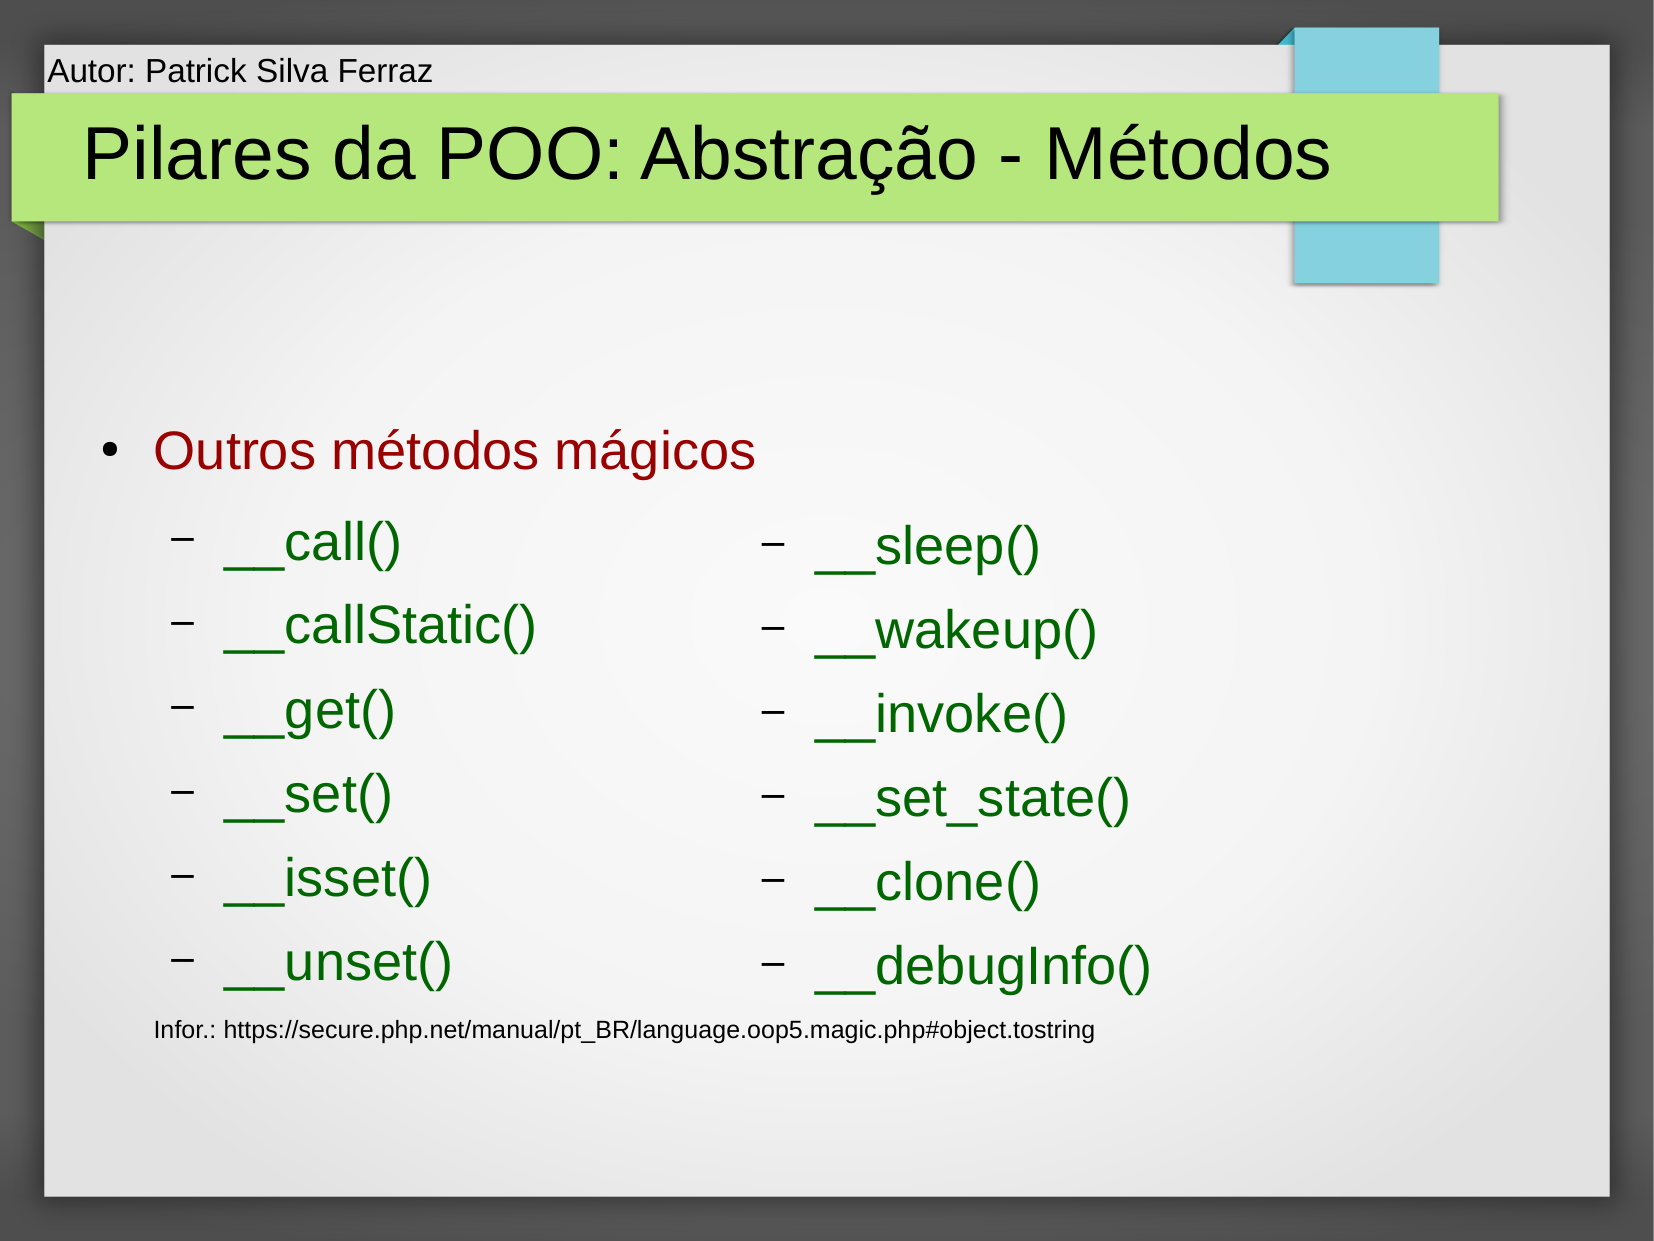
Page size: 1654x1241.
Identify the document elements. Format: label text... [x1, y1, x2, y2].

picture [0, 0, 1654, 1241]
title Pilares da POO: Abstração - Métodos [82, 69, 1501, 238]
text_box Autor: Patrick Silva Ferraz [47, 47, 876, 95]
list __sleep() __wakeup() __invoke() __set_state() __clone() __debugInfo() [673, 377, 1193, 1134]
list Outros métodos mágicos __call() __callStatic() __get() __set() __isset() __unset() Infor.: https://secure.php.net/manual/pt_BR/language.oop5.magic.php#object.tostring [82, 295, 1571, 1170]
